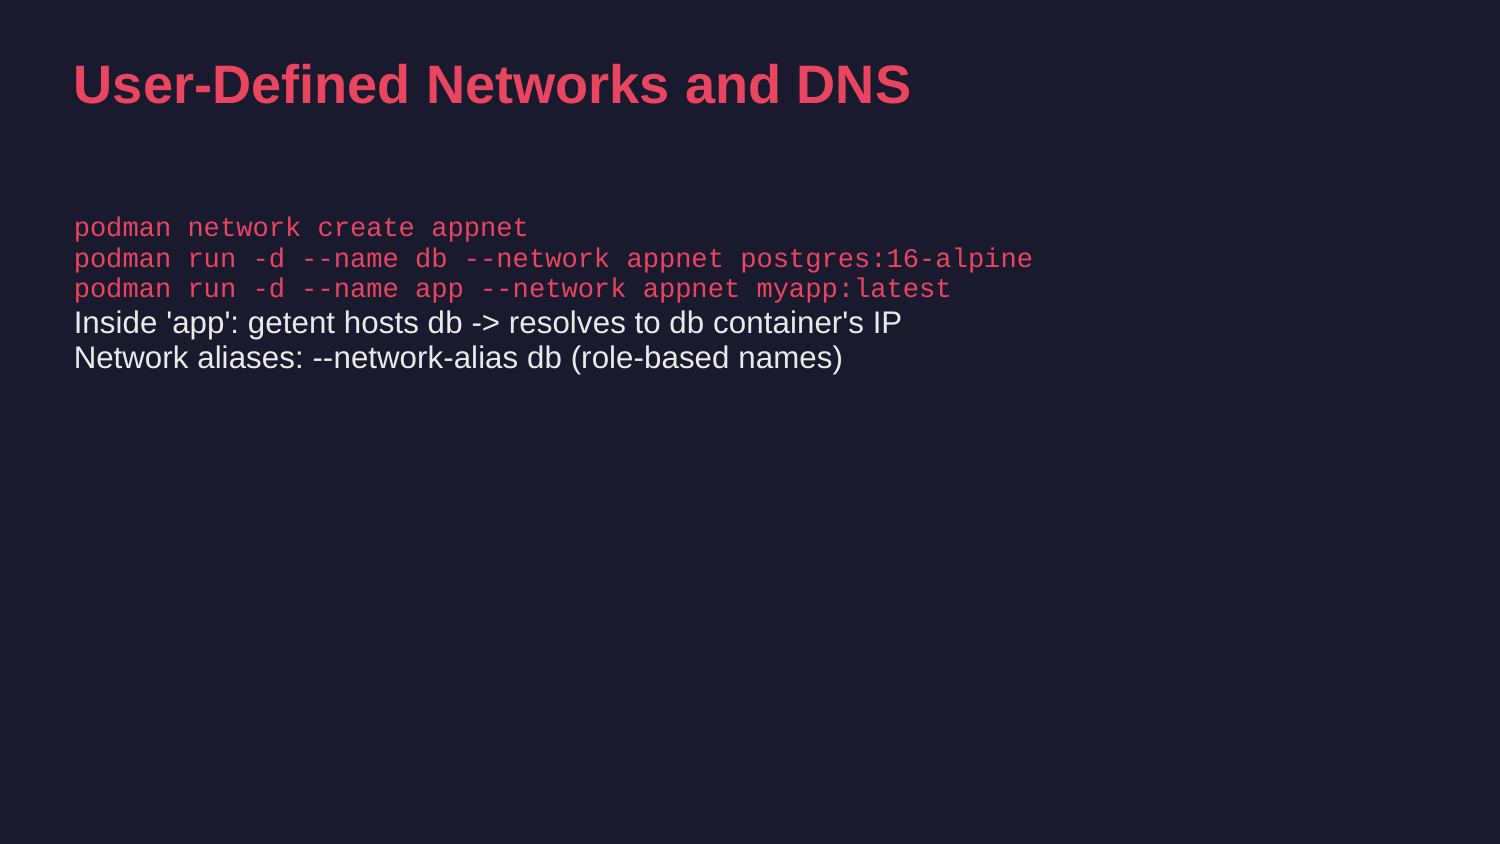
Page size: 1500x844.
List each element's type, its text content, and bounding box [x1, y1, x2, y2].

text_box podman network create appnet podman run -d --name db --network appnet postgres:16-alpine podman run -d --name app --network appnet myapp:latest Inside 'app': getent hosts db -> resolves to db container's IP Network aliases: --network-alias db (role-based names) [59, 206, 1441, 798]
title User-Defined Networks and DNS [59, 47, 1441, 166]
